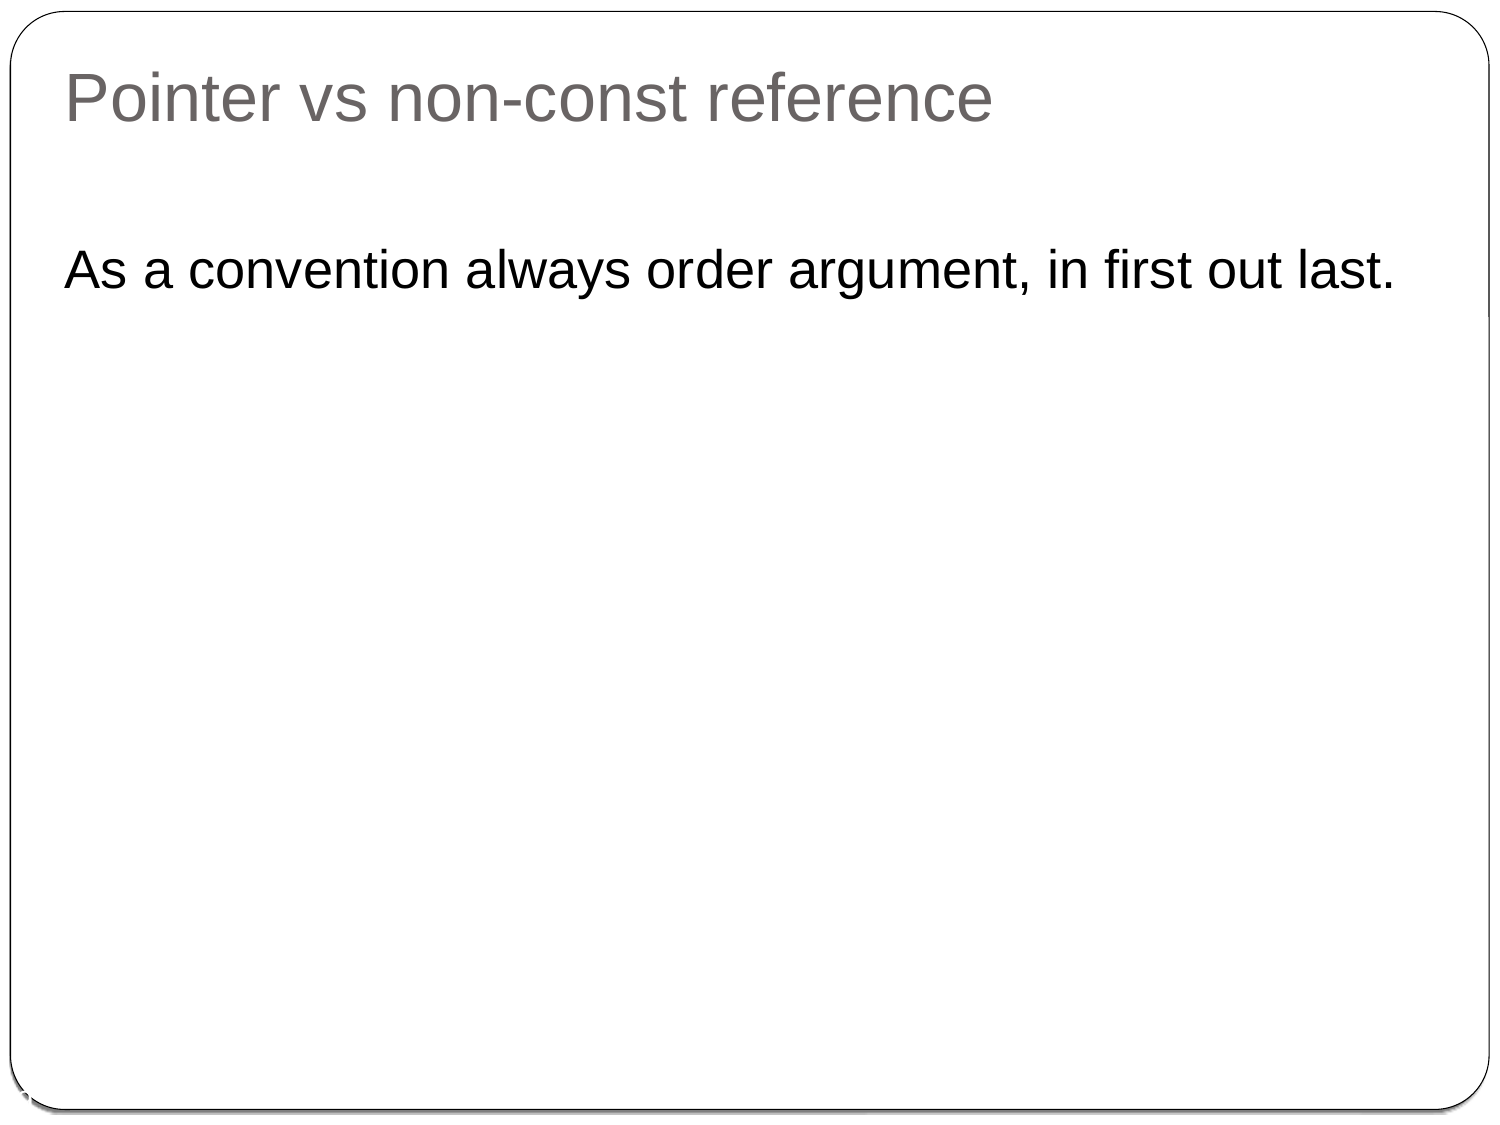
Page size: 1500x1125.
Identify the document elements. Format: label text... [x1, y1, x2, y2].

list As a convention always order argument, in first out last. [50, 149, 1450, 1088]
slide_number <number> [0, 1074, 50, 1125]
title Pointer vs non-const reference [50, 45, 1450, 149]
